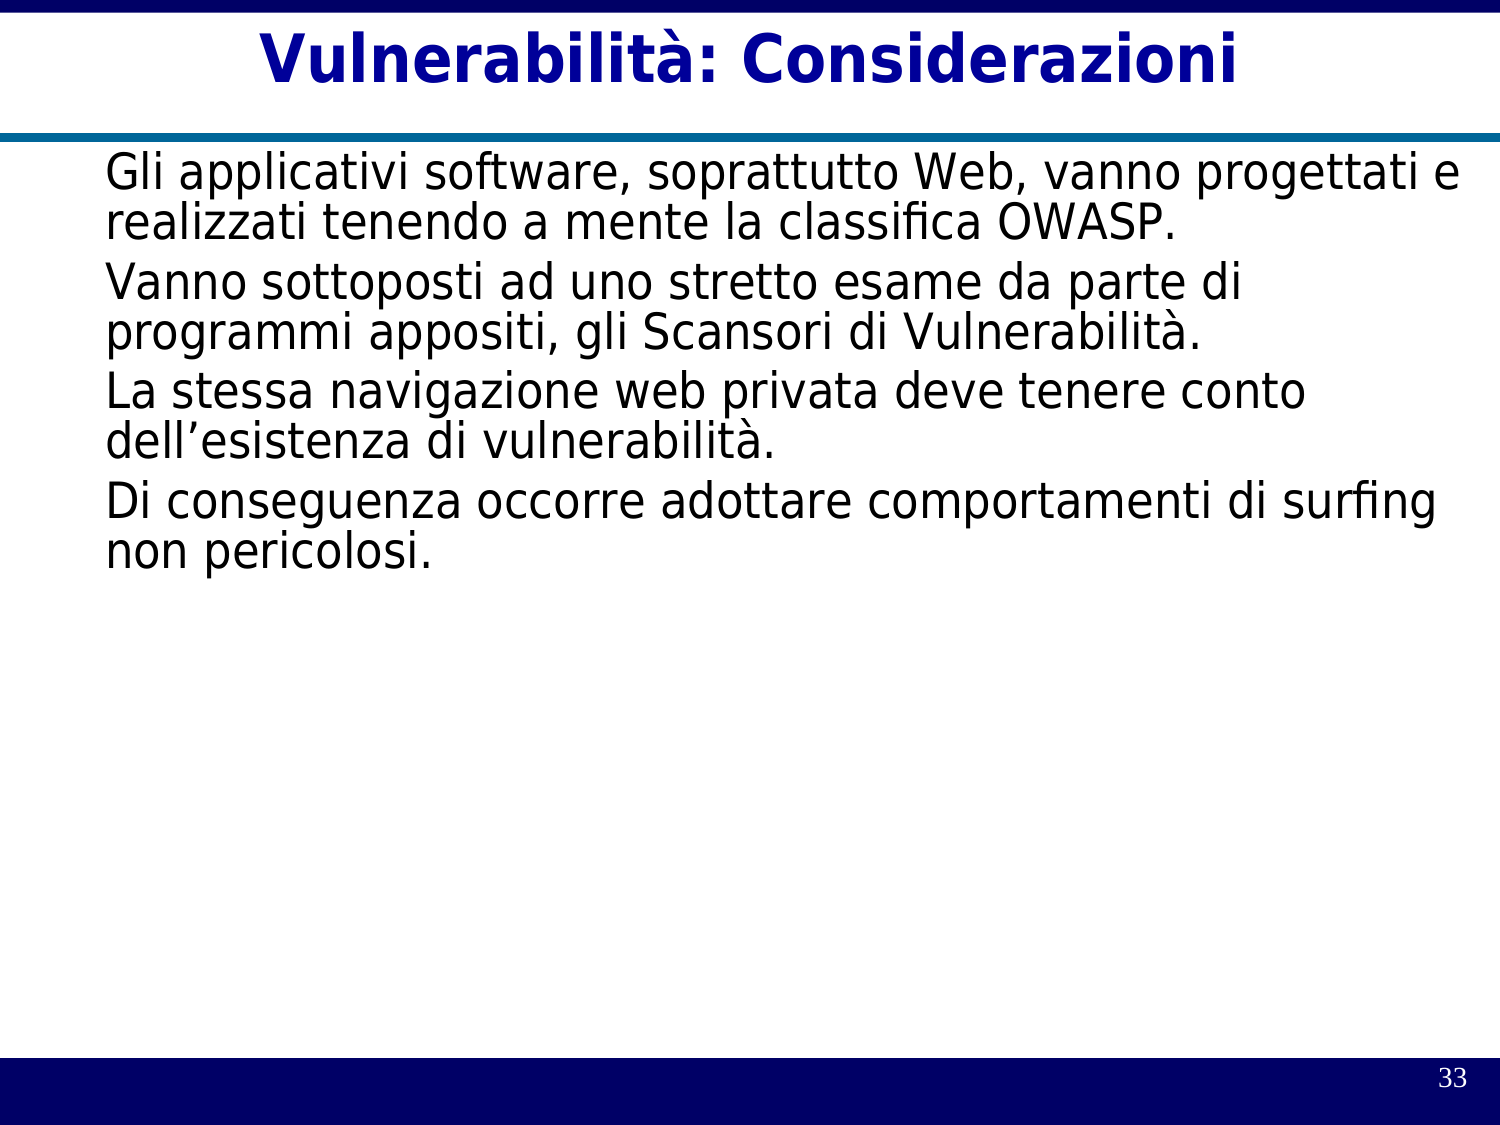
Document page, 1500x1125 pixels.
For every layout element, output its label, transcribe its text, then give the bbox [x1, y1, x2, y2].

list Gli applicativi software, soprattutto Web, vanno progettati e realizzati tenendo a mente la classifica OWASP. Vanno sottoposti ad uno stretto esame da parte di programmi appositi, gli Scansori di Vulnerabilità. La stessa navigazione web privata deve tenere conto dell’esistenza di vulnerabilità. Di conseguenza occorre adottare comportamenti di surfing non pericolosi. [30, 149, 1471, 1021]
title Vulnerabilità: Considerazioni [30, 0, 1471, 126]
